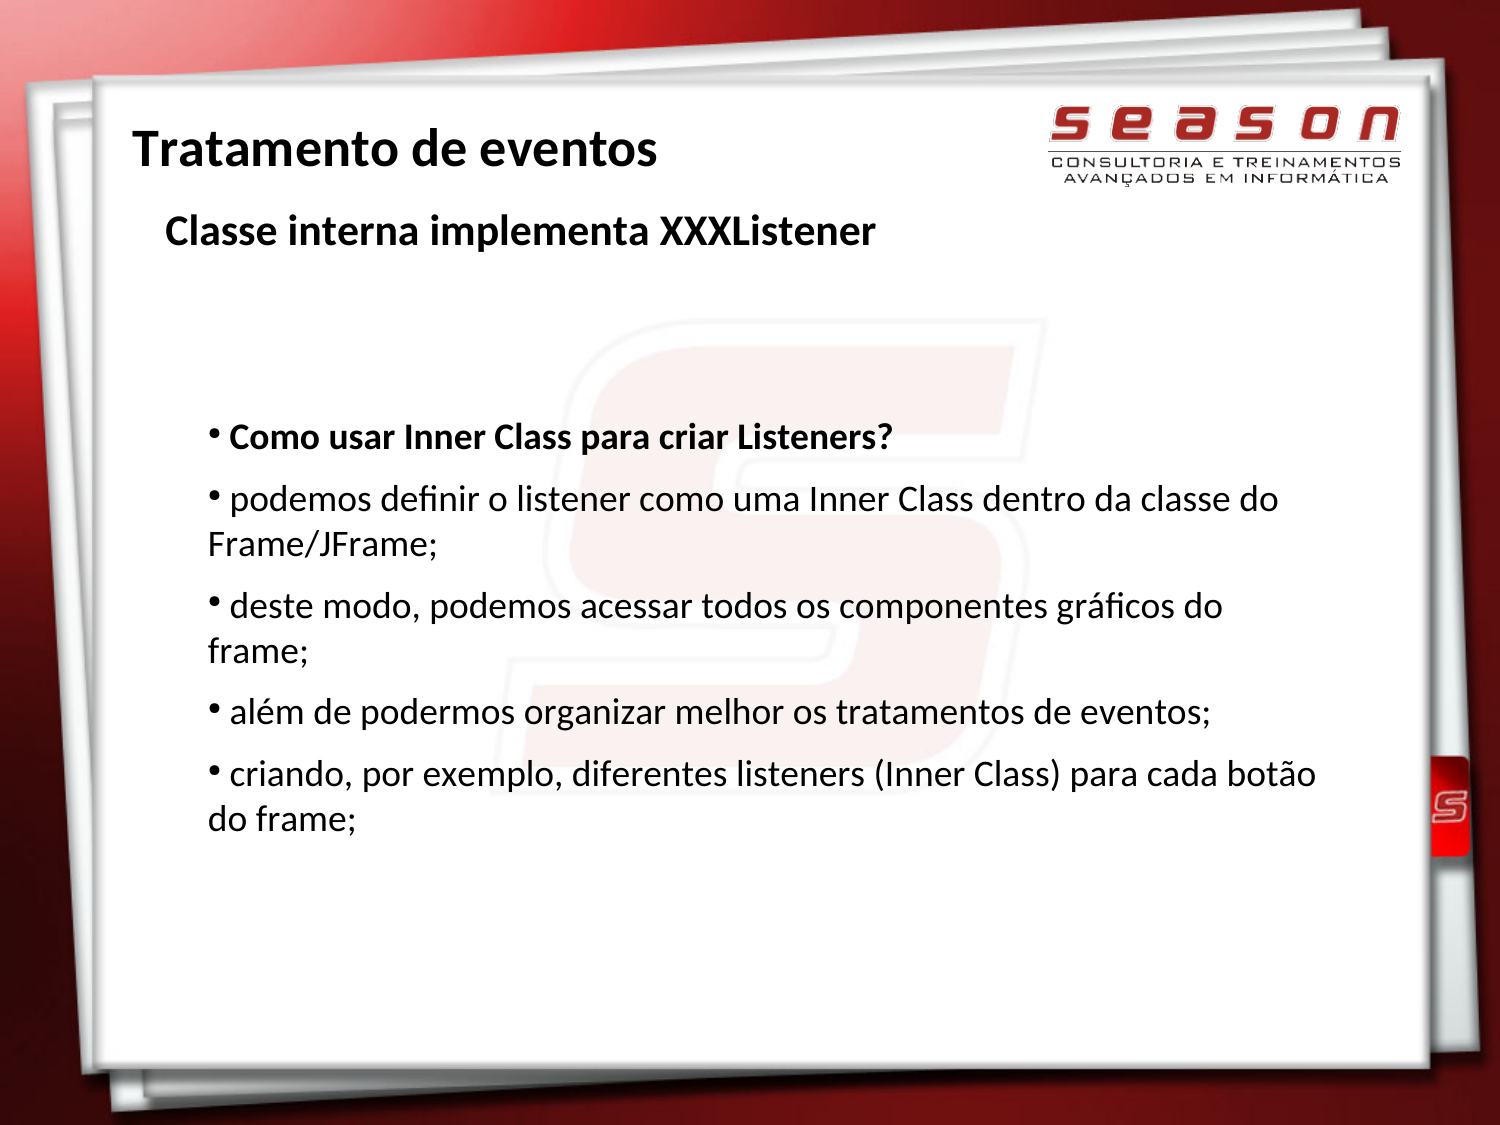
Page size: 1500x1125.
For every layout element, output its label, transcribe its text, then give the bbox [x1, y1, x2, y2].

title Tratamento de eventos [118, 33, 1394, 257]
text_box Classe interna implementa XXXListener [165, 201, 1240, 255]
text_box Como usar Inner Class para criar Listeners? podemos definir o listener como uma Inner Class dentro da classe do Frame/JFrame; deste modo, podemos acessar todos os componentes gráficos do frame; além de podermos organizar melhor os tratamentos de eventos; criando, por exemplo, diferentes listeners (Inner Class) para cada botão do frame; [207, 357, 1328, 894]
picture [0, 0, 1500, 1125]
